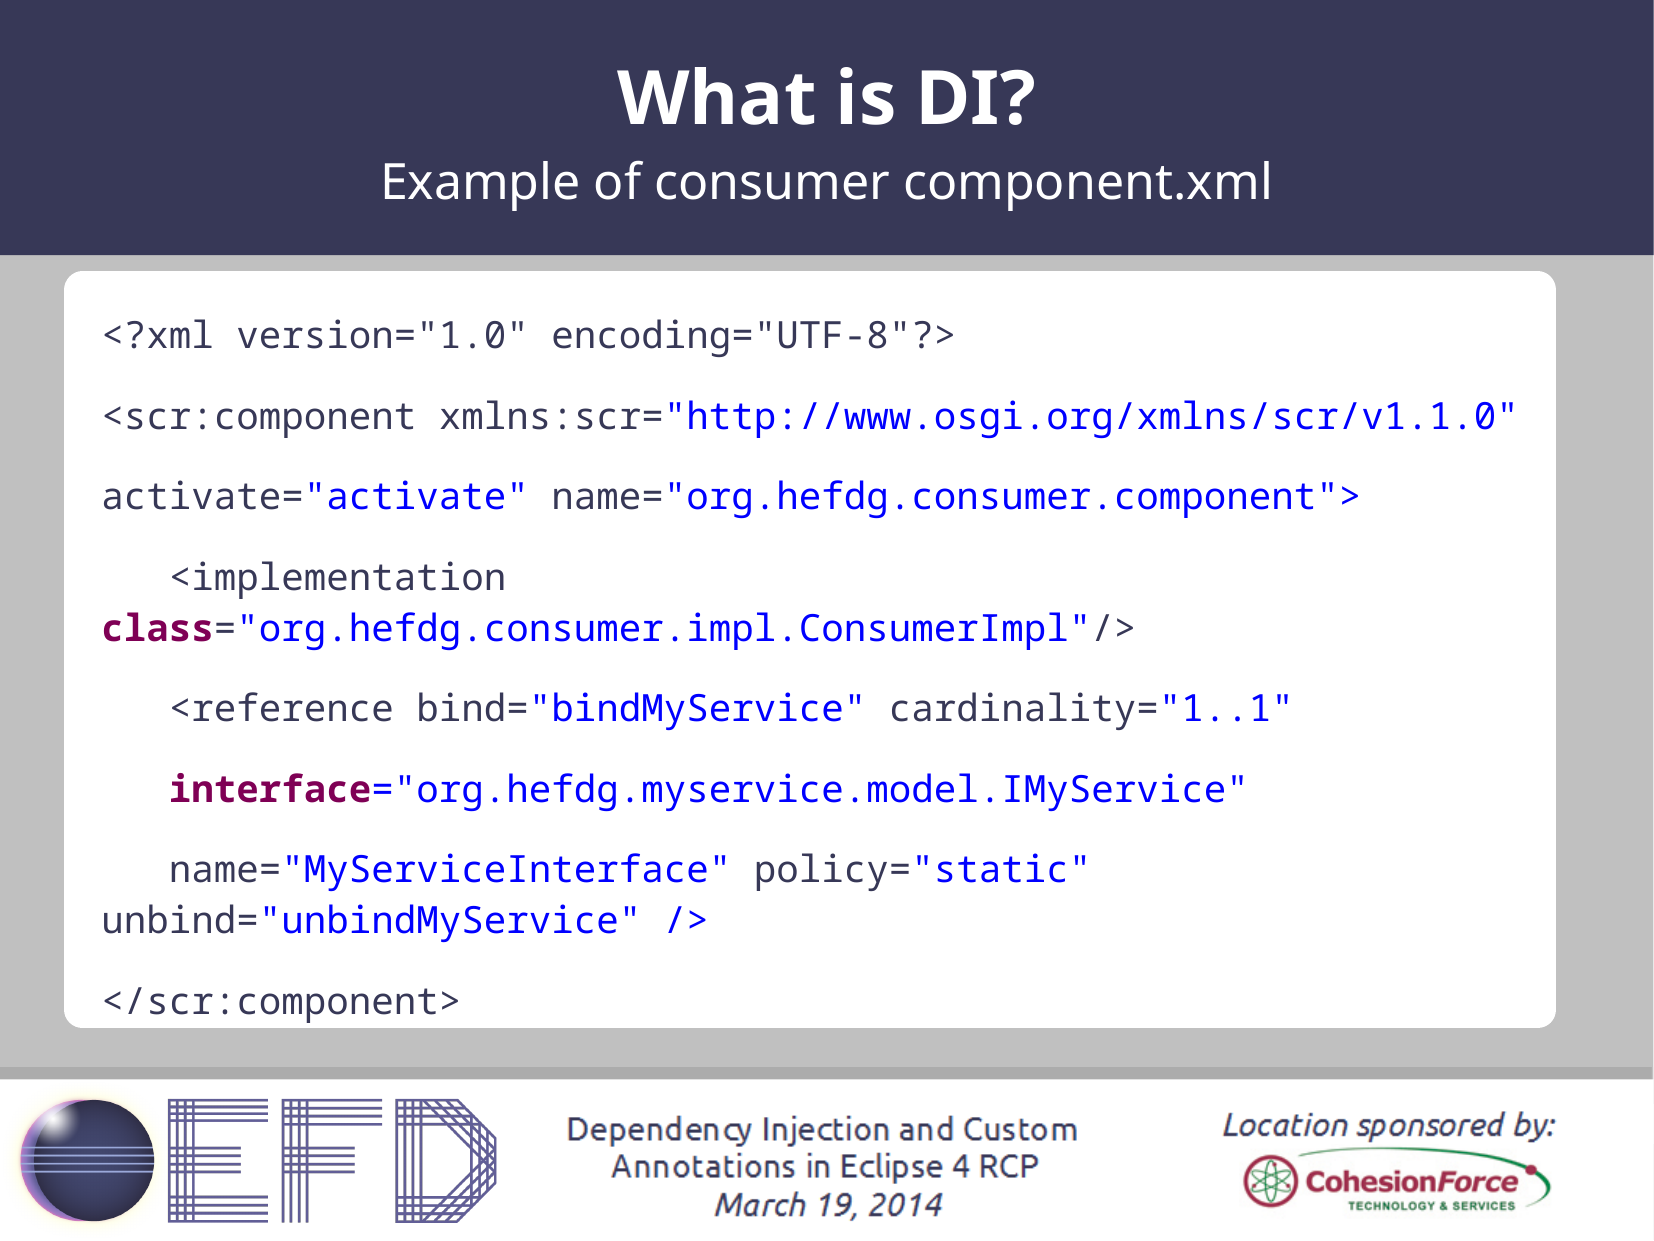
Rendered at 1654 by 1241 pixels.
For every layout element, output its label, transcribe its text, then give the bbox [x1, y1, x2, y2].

picture [1110, 1104, 1654, 1241]
list <?xml version="1.0" encoding="UTF-8"?> <scr:component xmlns:scr="http://www.osgi.org/xmlns/scr/v1.1.0" activate="activate" name="org.hefdg.consumer.component"> <implementation class="org.hefdg.consumer.impl.ConsumerImpl"/> <reference bind="bindMyService" cardinality="1..1" interface="org.hefdg.myservice.model.IMyService" name="MyServiceInterface" policy="static" unbind="unbindMyService" /> </scr:component> [82, 290, 1538, 1010]
picture [549, 1082, 1105, 1241]
picture [0, 1079, 497, 1241]
title What is DI? Example of consumer component.xml [82, 25, 1571, 233]
